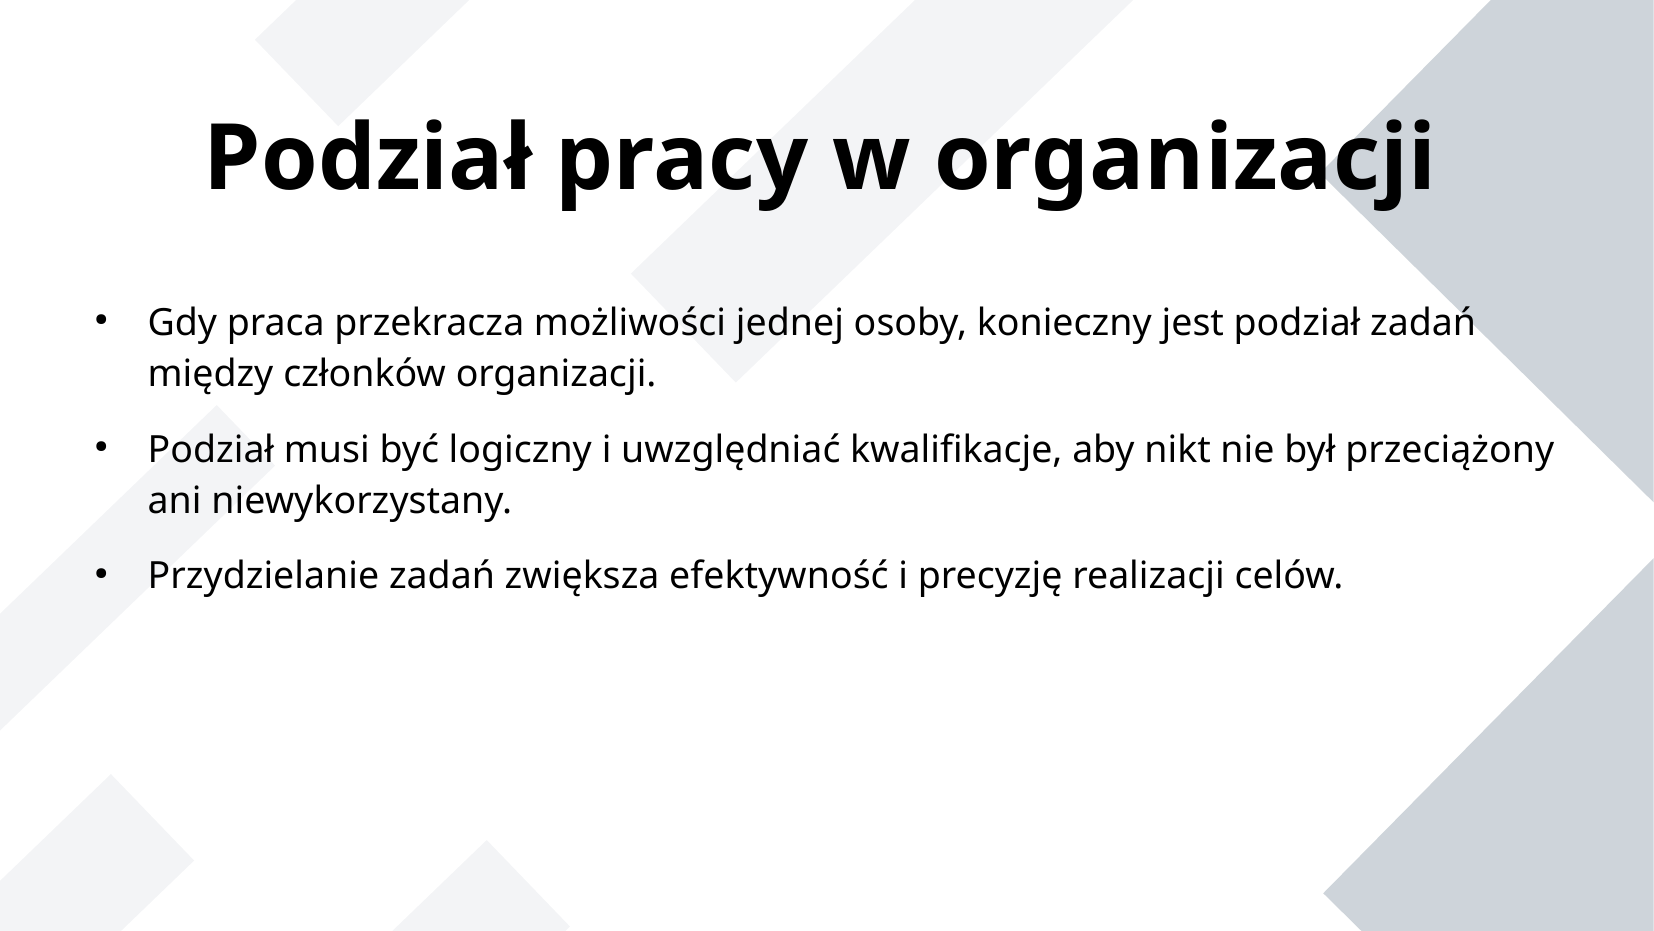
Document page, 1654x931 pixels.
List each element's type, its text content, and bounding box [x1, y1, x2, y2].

list Gdy praca przekracza możliwości jednej osoby, konieczny jest podział zadań między członków organizacji. Podział musi być logiczny i uwzględniać kwalifikacje, aby nikt nie był przeciążony ani niewykorzystany. Przydzielanie zadań zwiększa efektywność i precyzję realizacji celów. [76, 295, 1565, 835]
title Podział pracy w organizacji [76, 76, 1565, 233]
